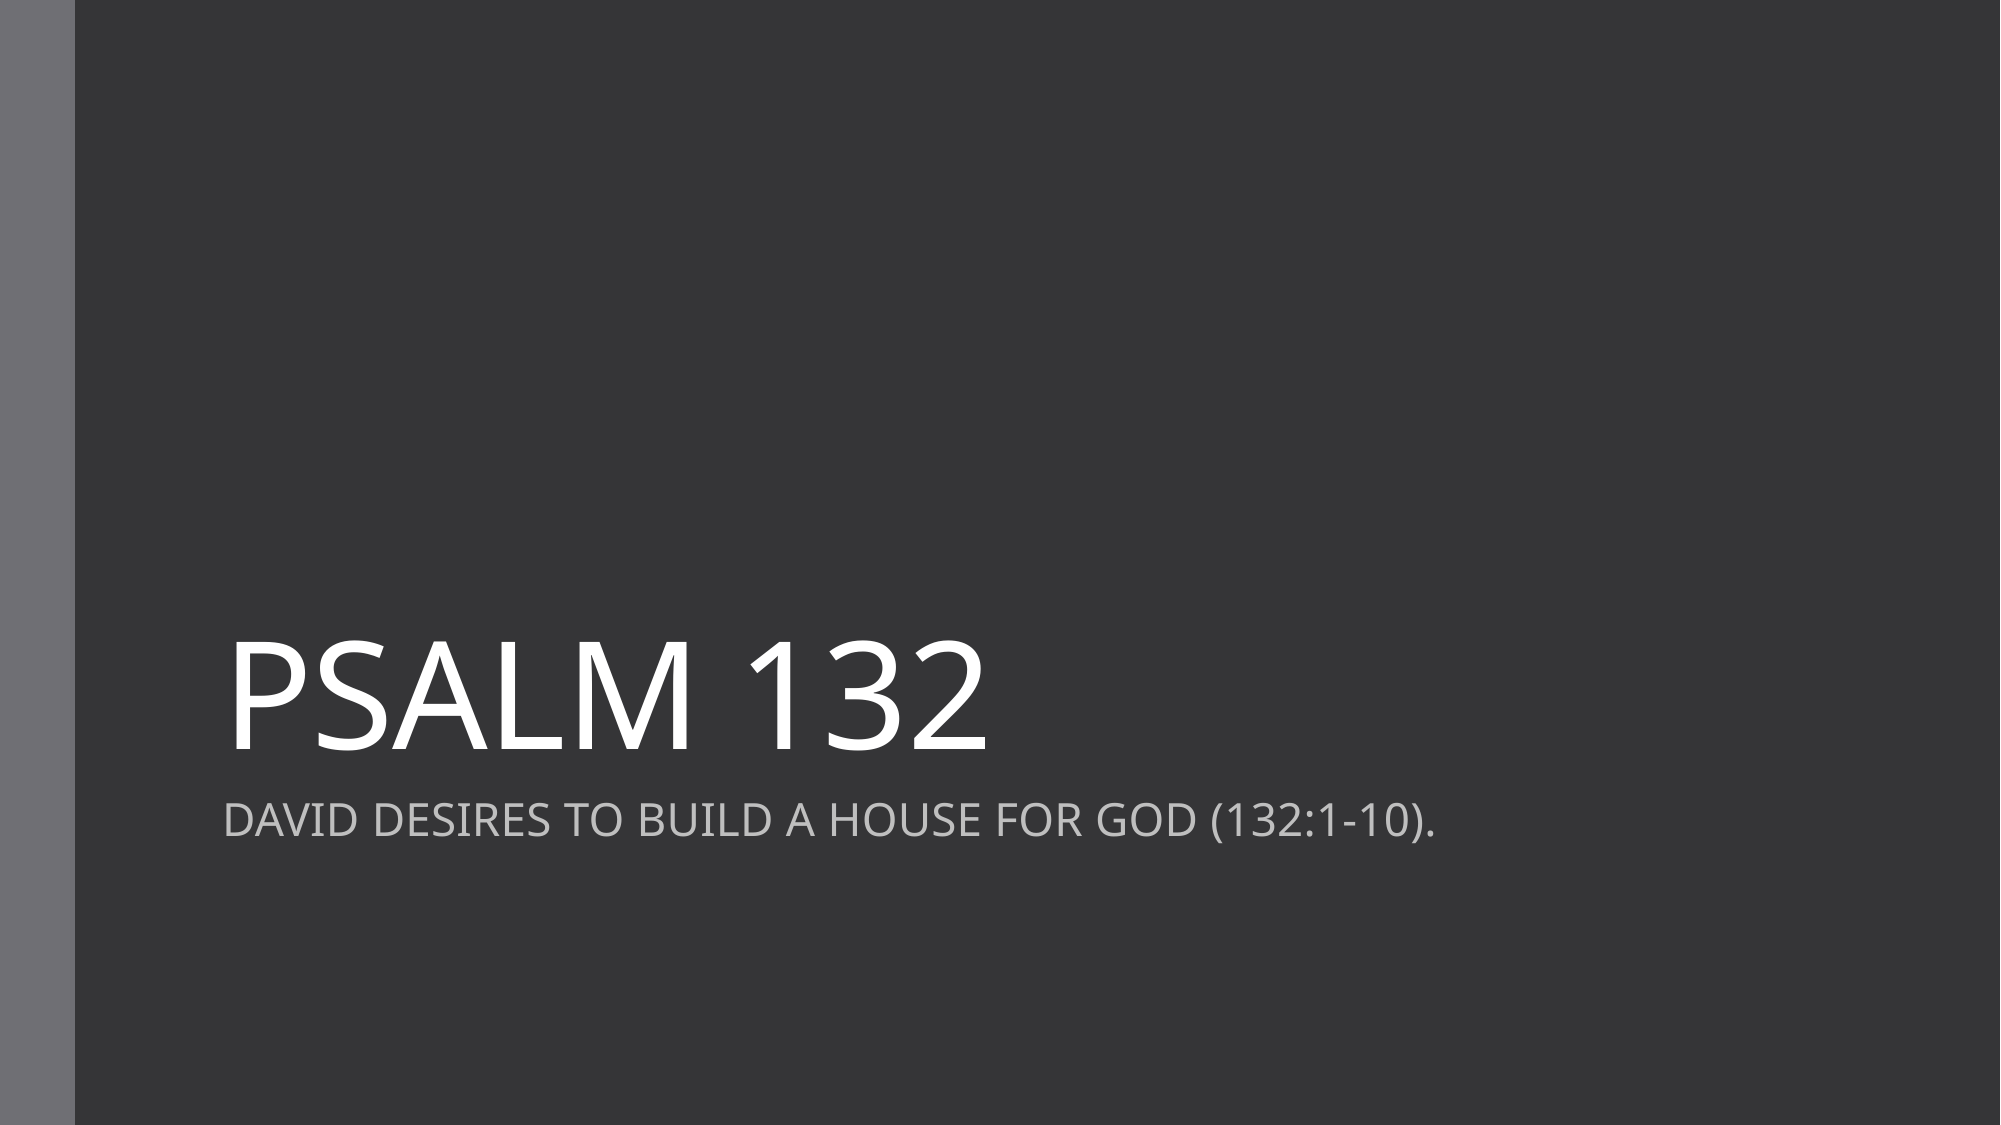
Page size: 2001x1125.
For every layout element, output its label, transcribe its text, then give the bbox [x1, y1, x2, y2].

title PSALM 132 [206, 124, 1752, 787]
subtitle DAVID DESIRES TO BUILD A HOUSE FOR GOD (132:1-10). [206, 787, 1752, 1066]
